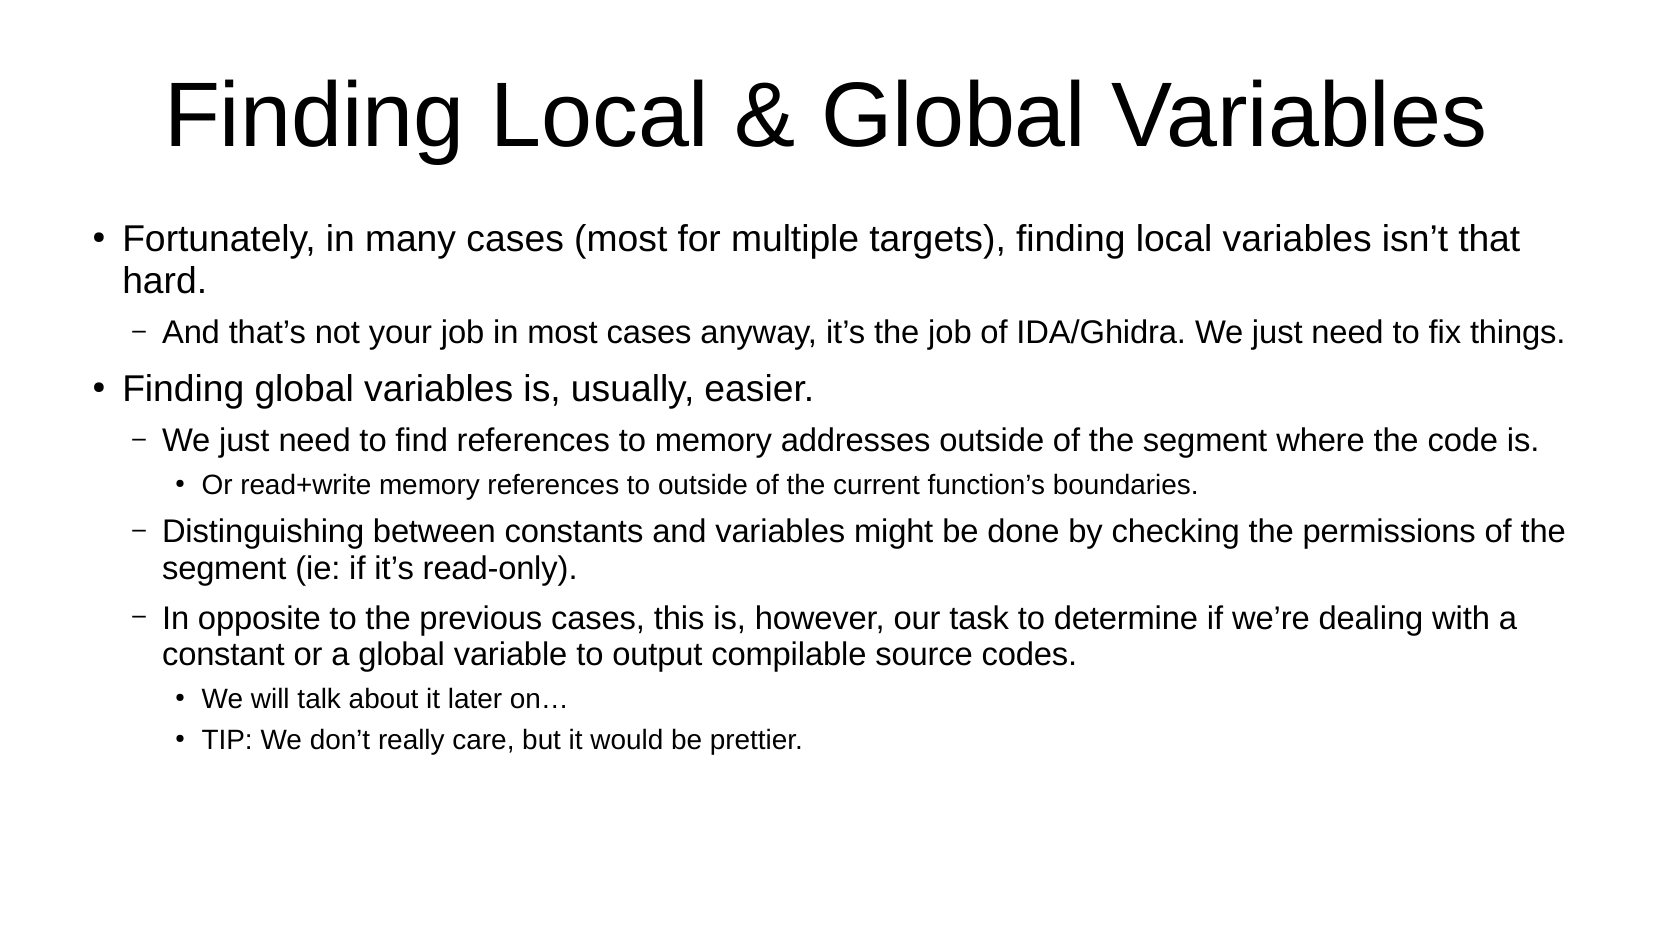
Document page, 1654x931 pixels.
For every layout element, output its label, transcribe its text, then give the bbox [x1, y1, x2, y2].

list Fortunately, in many cases (most for multiple targets), finding local variables isn’t that hard. And that’s not your job in most cases anyway, it’s the job of IDA/Ghidra. We just need to fix things. Finding global variables is, usually, easier. We just need to find references to memory addresses outside of the segment where the code is. Or read+write memory references to outside of the current function’s boundaries. Distinguishing between constants and variables might be done by checking the permissions of the segment (ie: if it’s read-only). In opposite to the previous cases, this is, however, our task to determine if we’re dealing with a constant or a global variable to output compilable source codes. We will talk about it later on… TIP: We don’t really care, but it would be prettier. [82, 217, 1571, 758]
title Finding Local & Global Variables [82, 37, 1571, 193]
